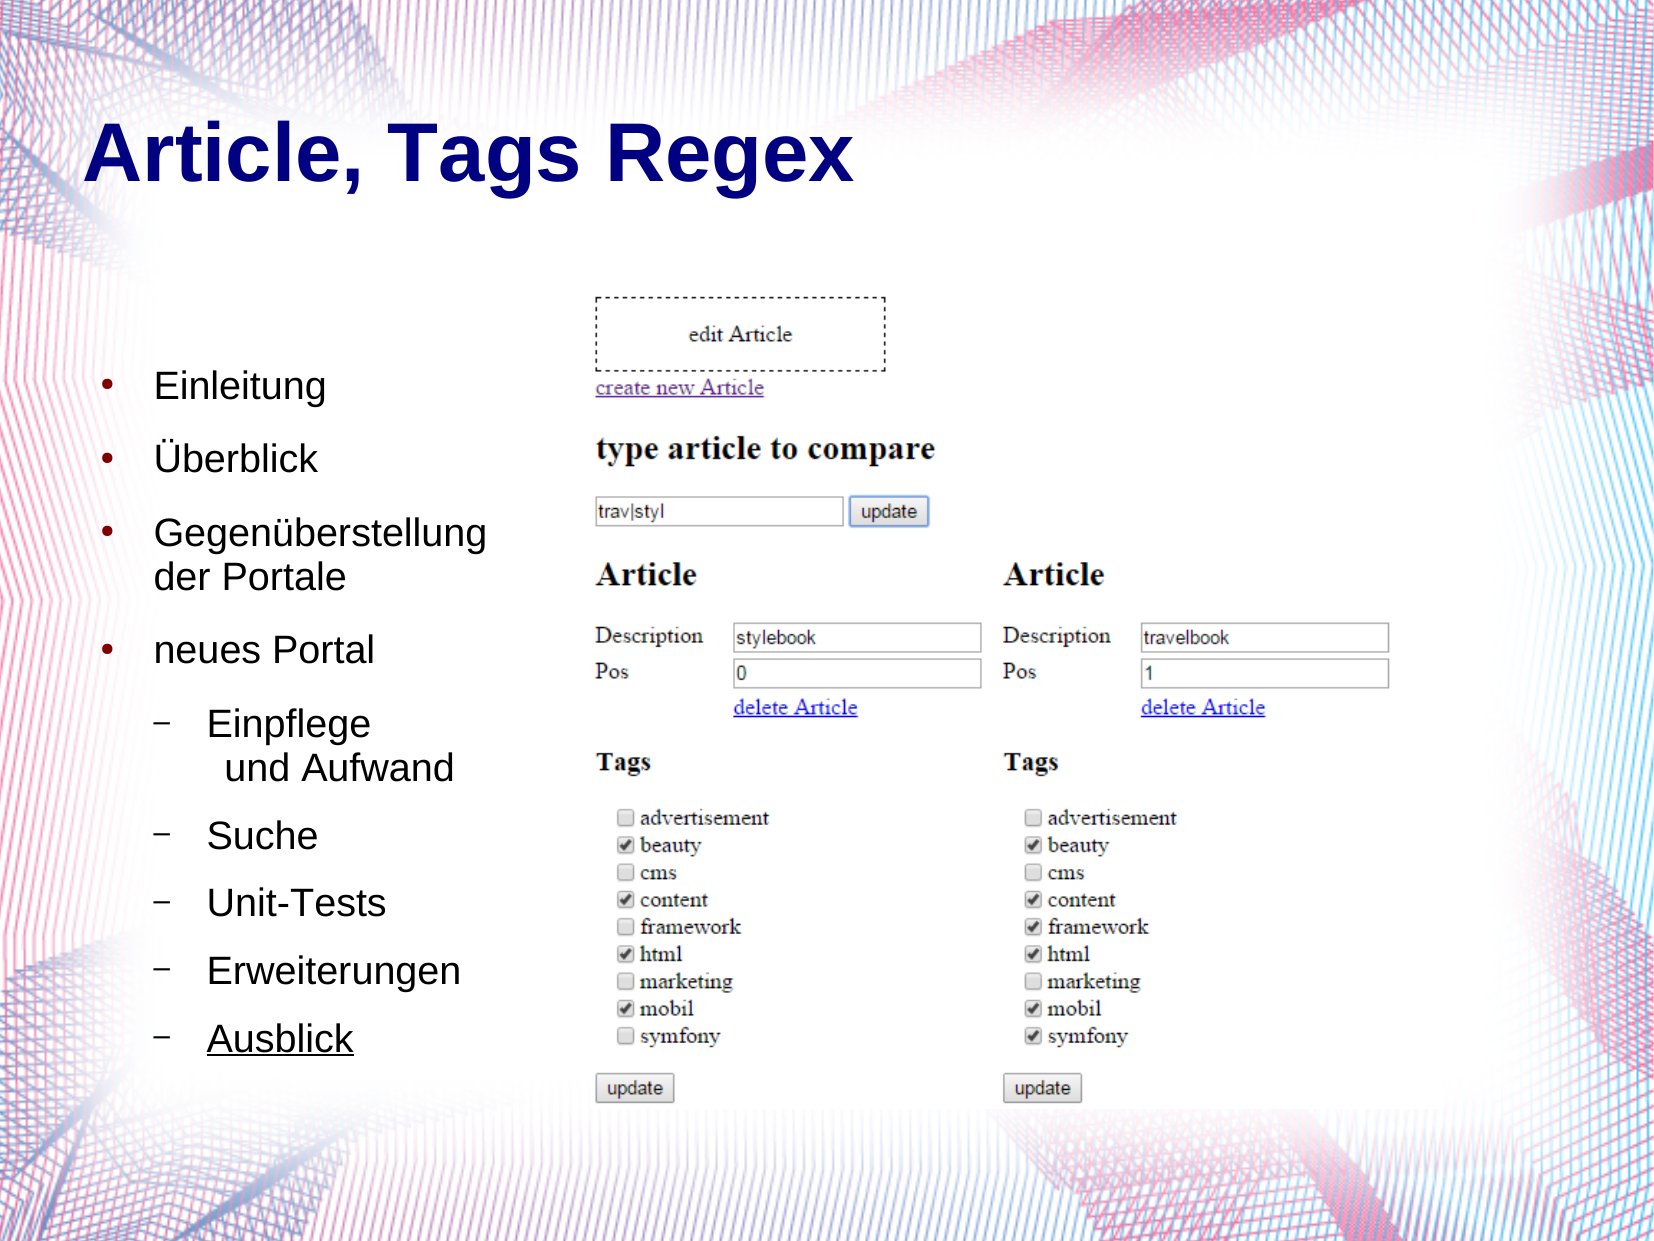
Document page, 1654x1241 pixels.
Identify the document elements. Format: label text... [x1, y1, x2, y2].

picture [0, 0, 1654, 1241]
list Einleitung Überblick Gegenüberstellung der Portale neues Portal Einpflege und Aufwand Suche Unit-Tests Erweiterungen Ausblick [82, 290, 520, 1109]
title Article, Tags Regex [82, 49, 1571, 257]
